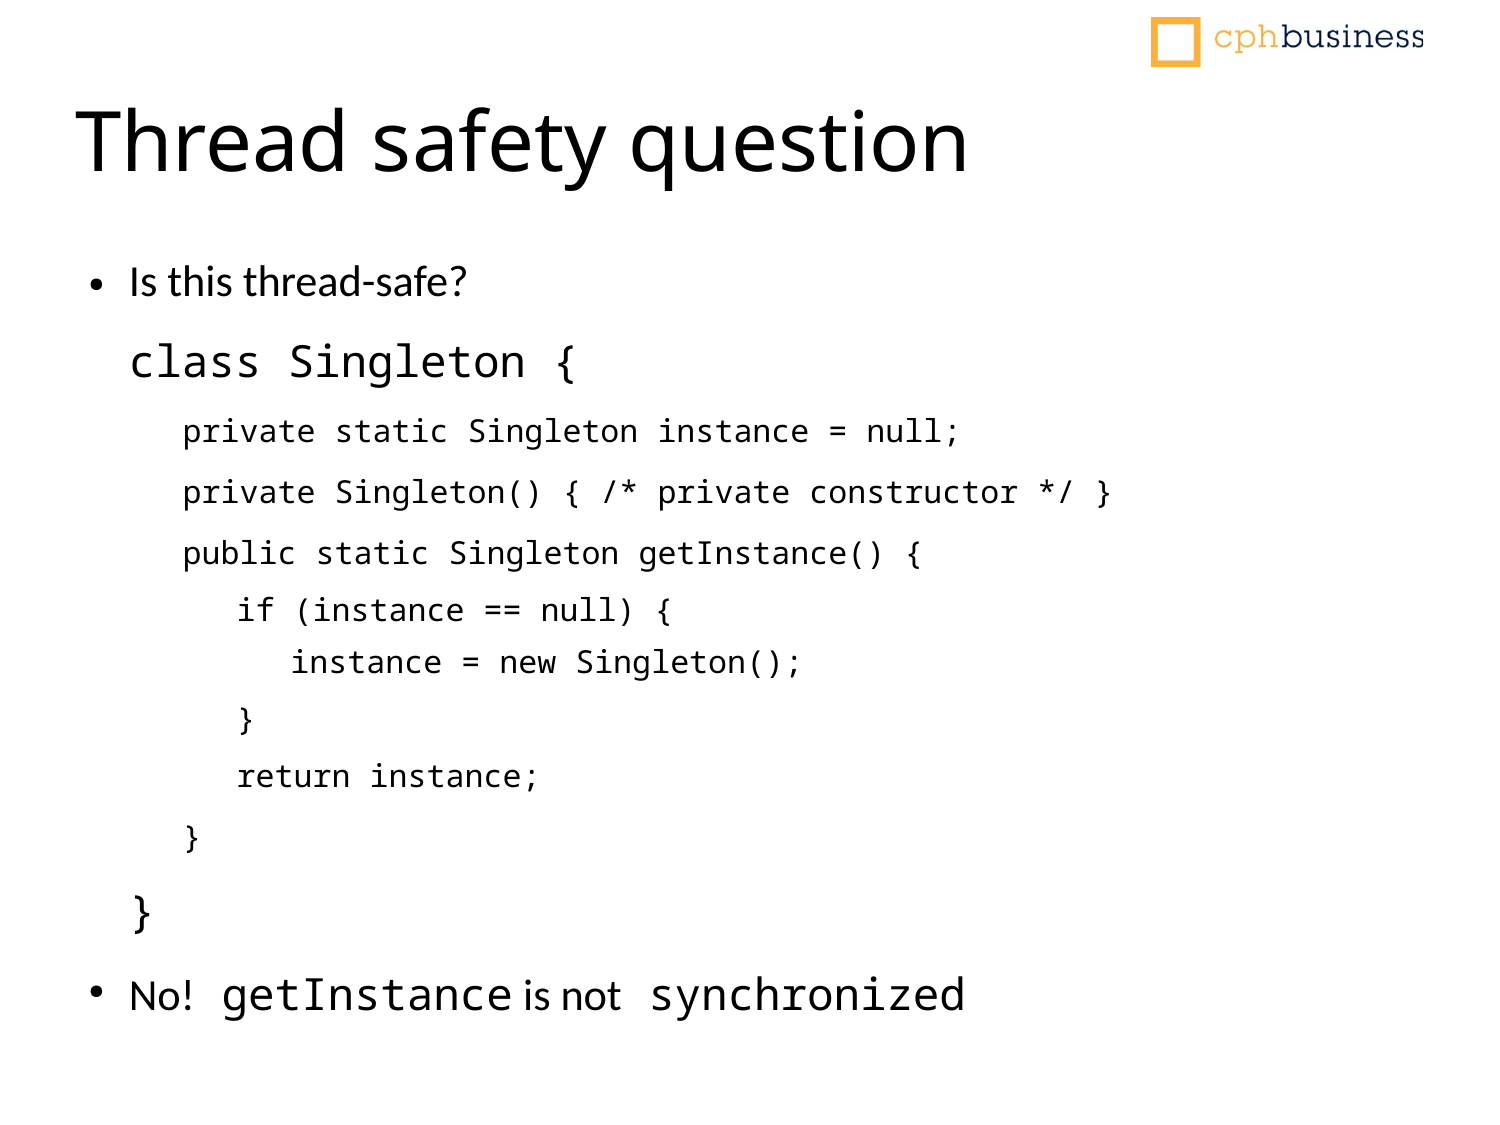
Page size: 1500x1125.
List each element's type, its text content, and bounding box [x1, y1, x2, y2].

title Thread safety question [75, 44, 1425, 233]
list Is this thread-safe? class Singleton { private static Singleton instance = null; private Singleton() { /* private constructor */ } public static Singleton getInstance() { if (instance == null) { instance = new Singleton(); } return instance; } } No! getInstance is not synchronized [75, 263, 1425, 1033]
picture [1151, 17, 1424, 44]
